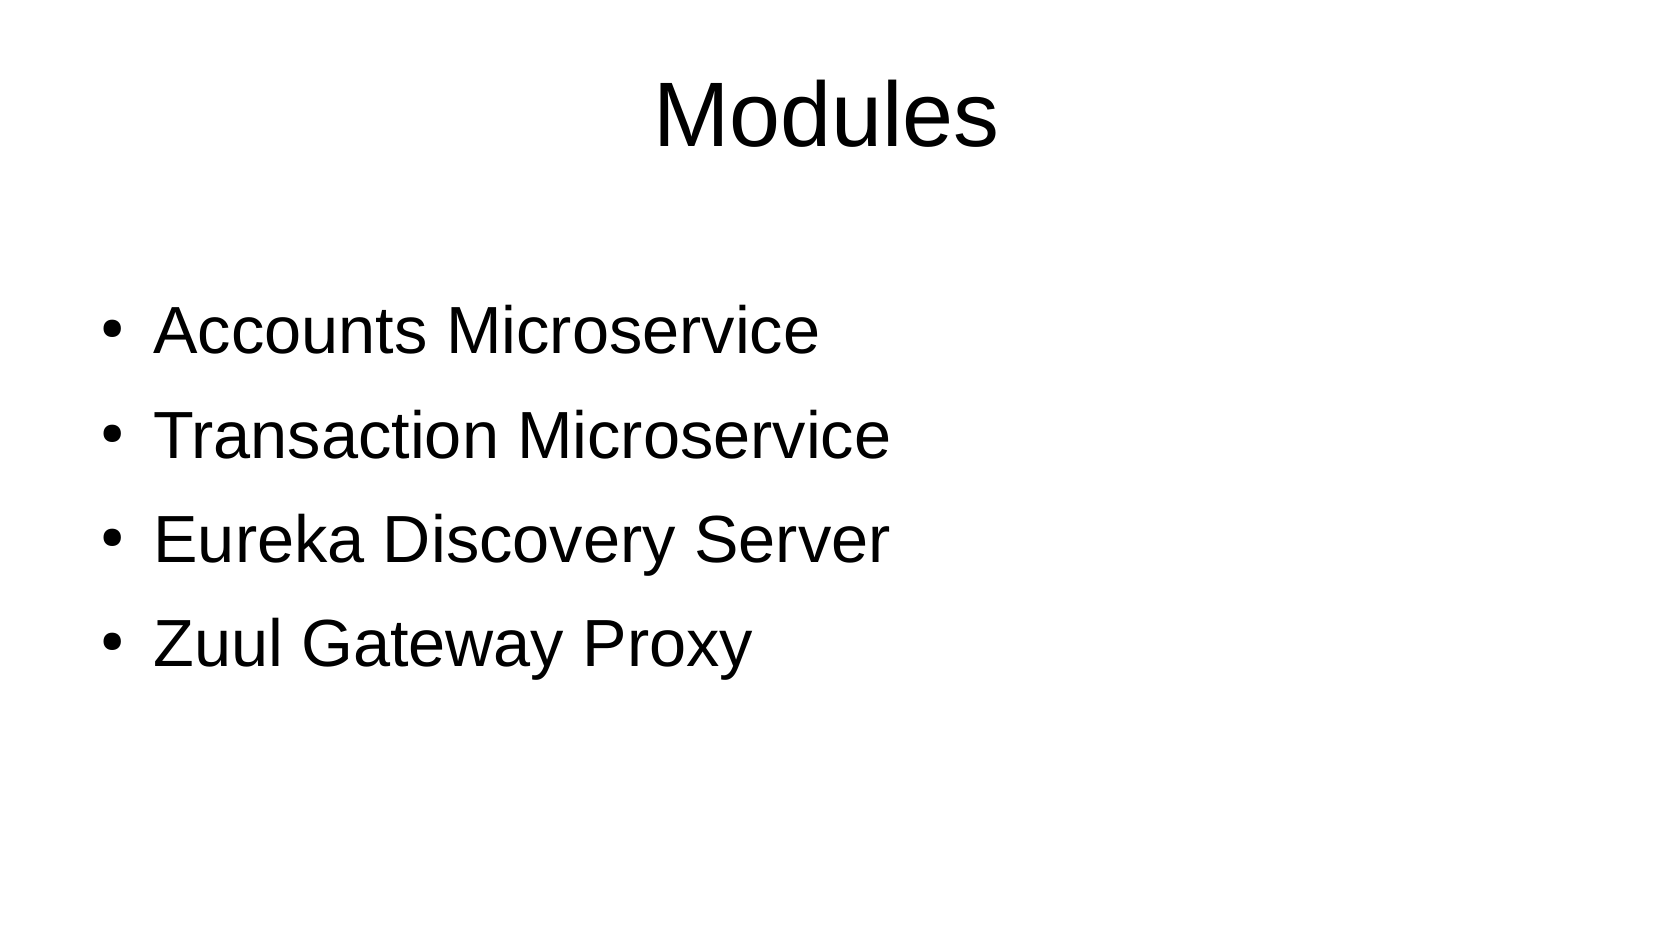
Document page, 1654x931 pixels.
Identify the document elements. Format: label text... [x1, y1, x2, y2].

list Accounts Microservice Transaction Microservice Eureka Discovery Server Zuul Gateway Proxy [82, 217, 1571, 758]
title Modules [82, 37, 1571, 193]
